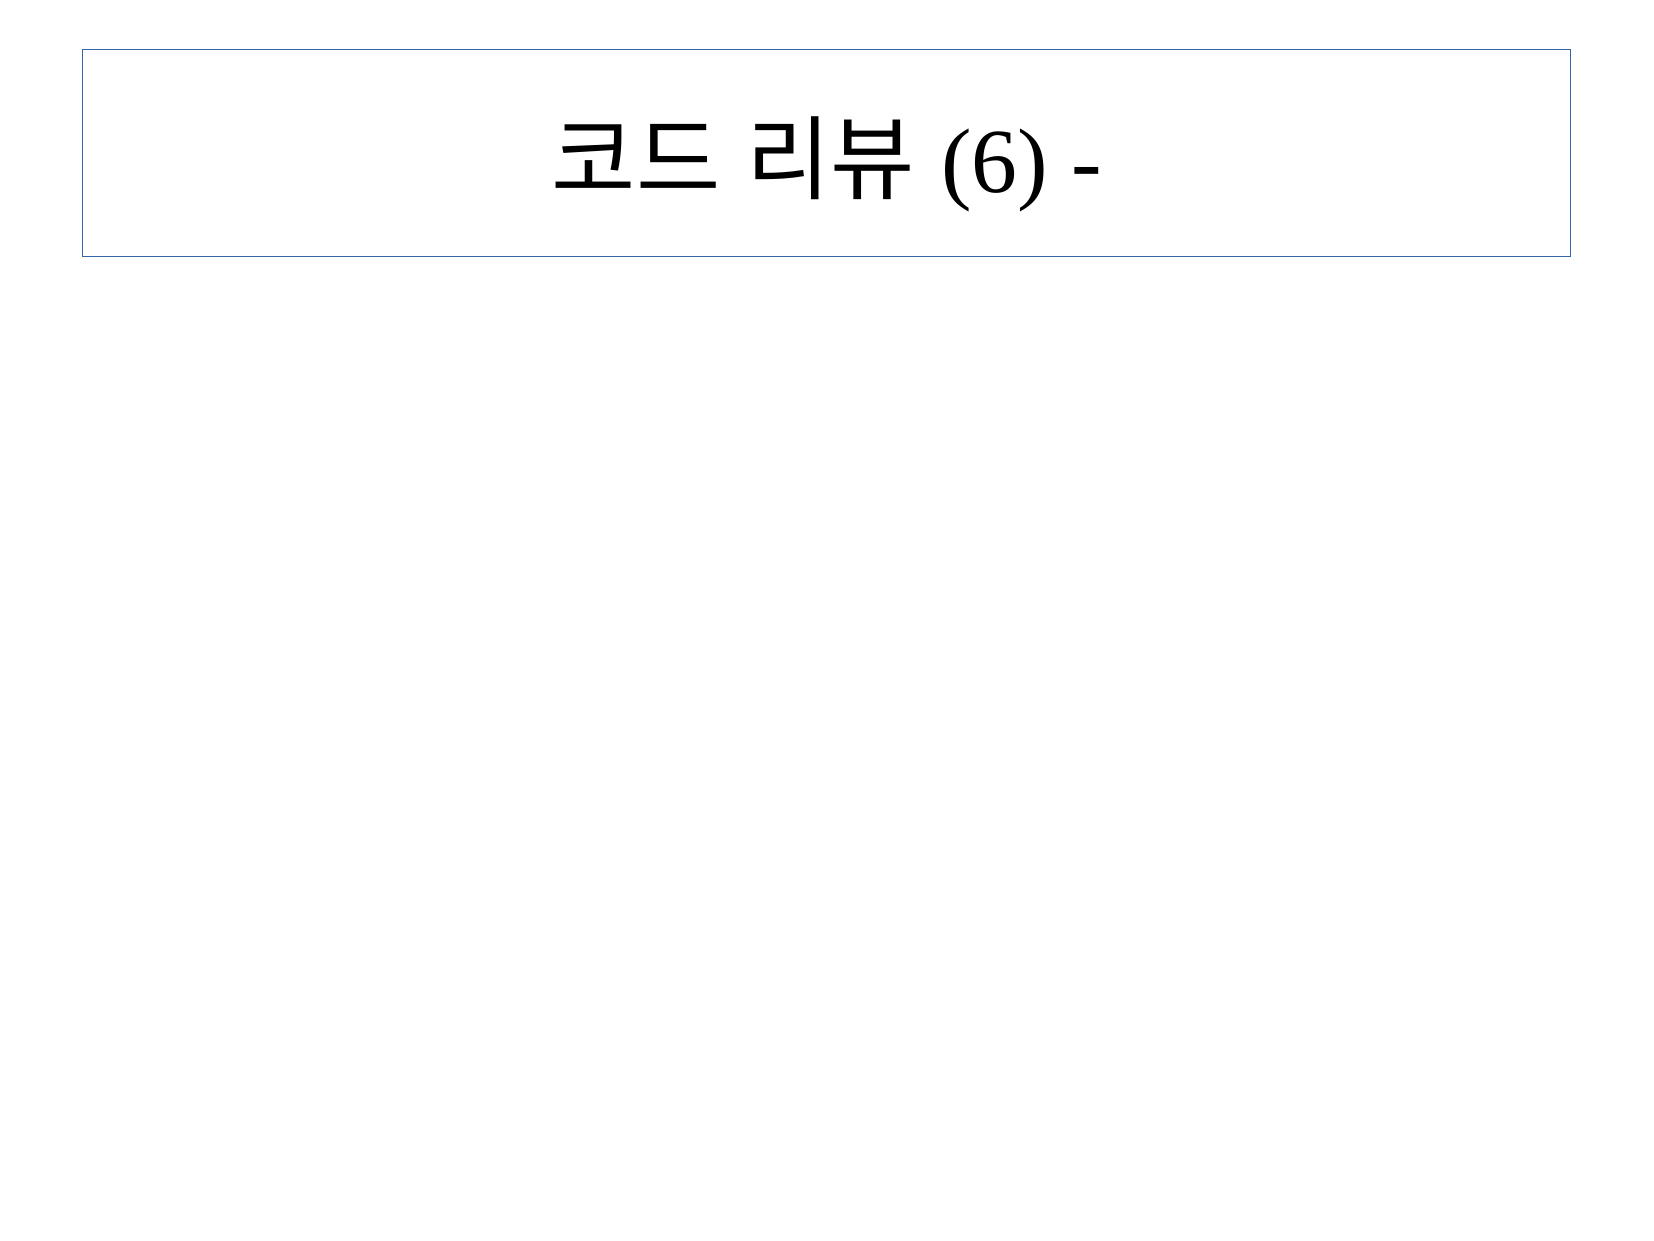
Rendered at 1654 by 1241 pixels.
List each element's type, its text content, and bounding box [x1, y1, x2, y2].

title 코드 리뷰 (6) - [82, 49, 1571, 257]
